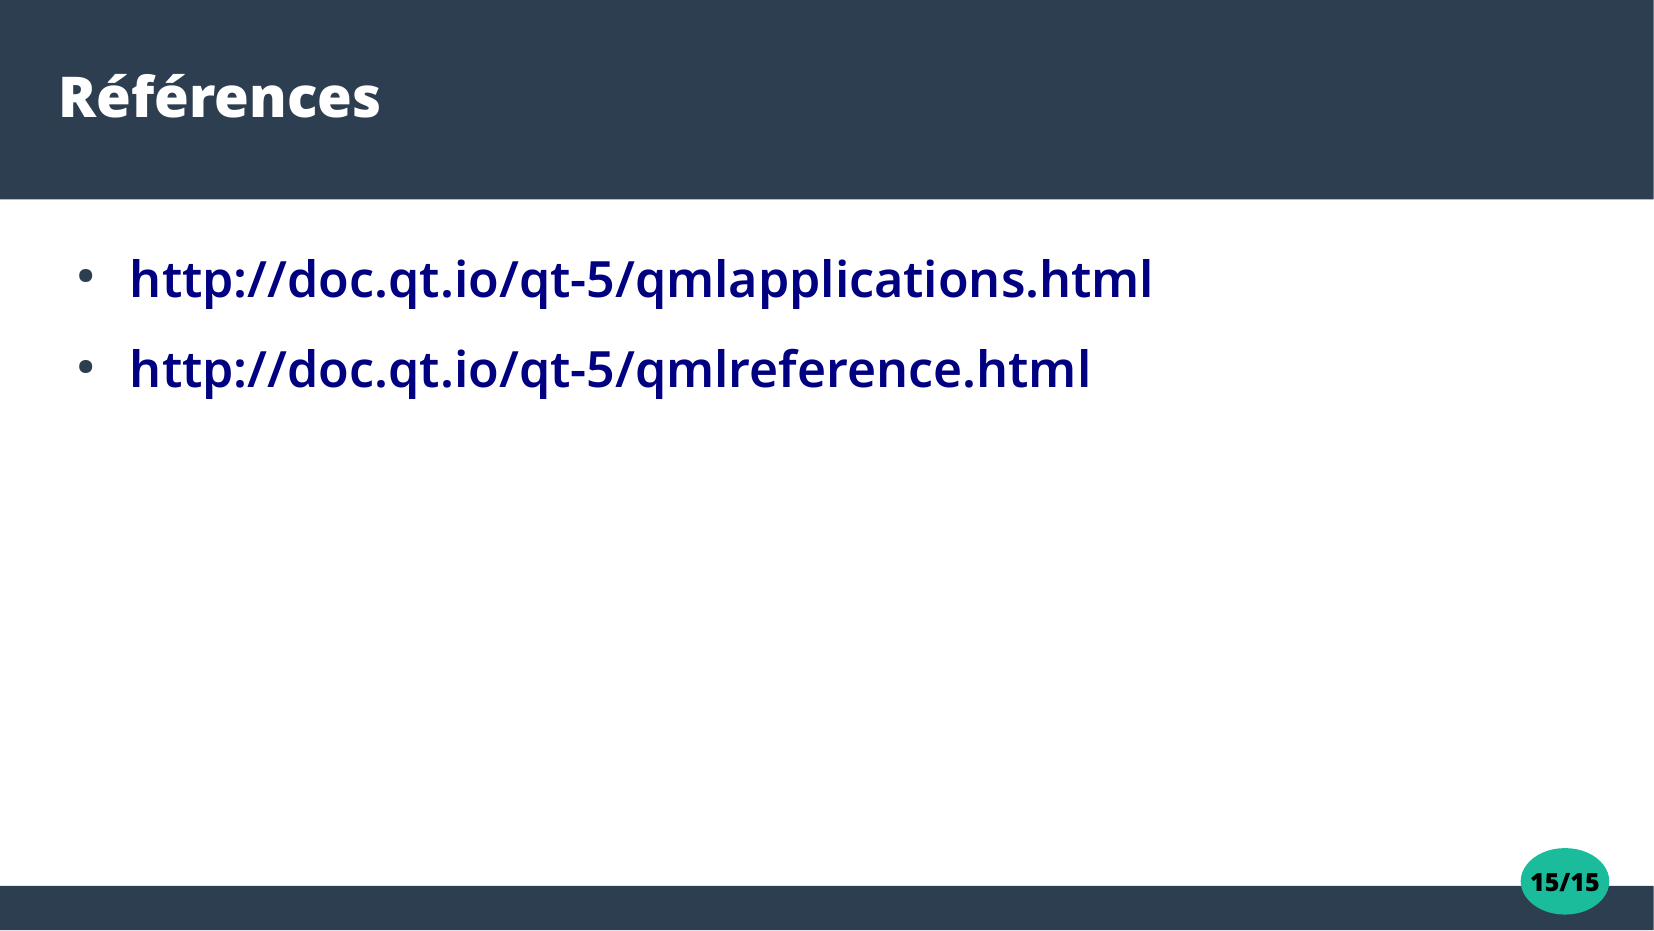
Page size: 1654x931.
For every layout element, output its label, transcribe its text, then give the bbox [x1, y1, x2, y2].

list http://doc.qt.io/qt-5/qmlapplications.html http://doc.qt.io/qt-5/qmlreference.html [59, 243, 1595, 864]
title Références [59, 37, 1595, 156]
